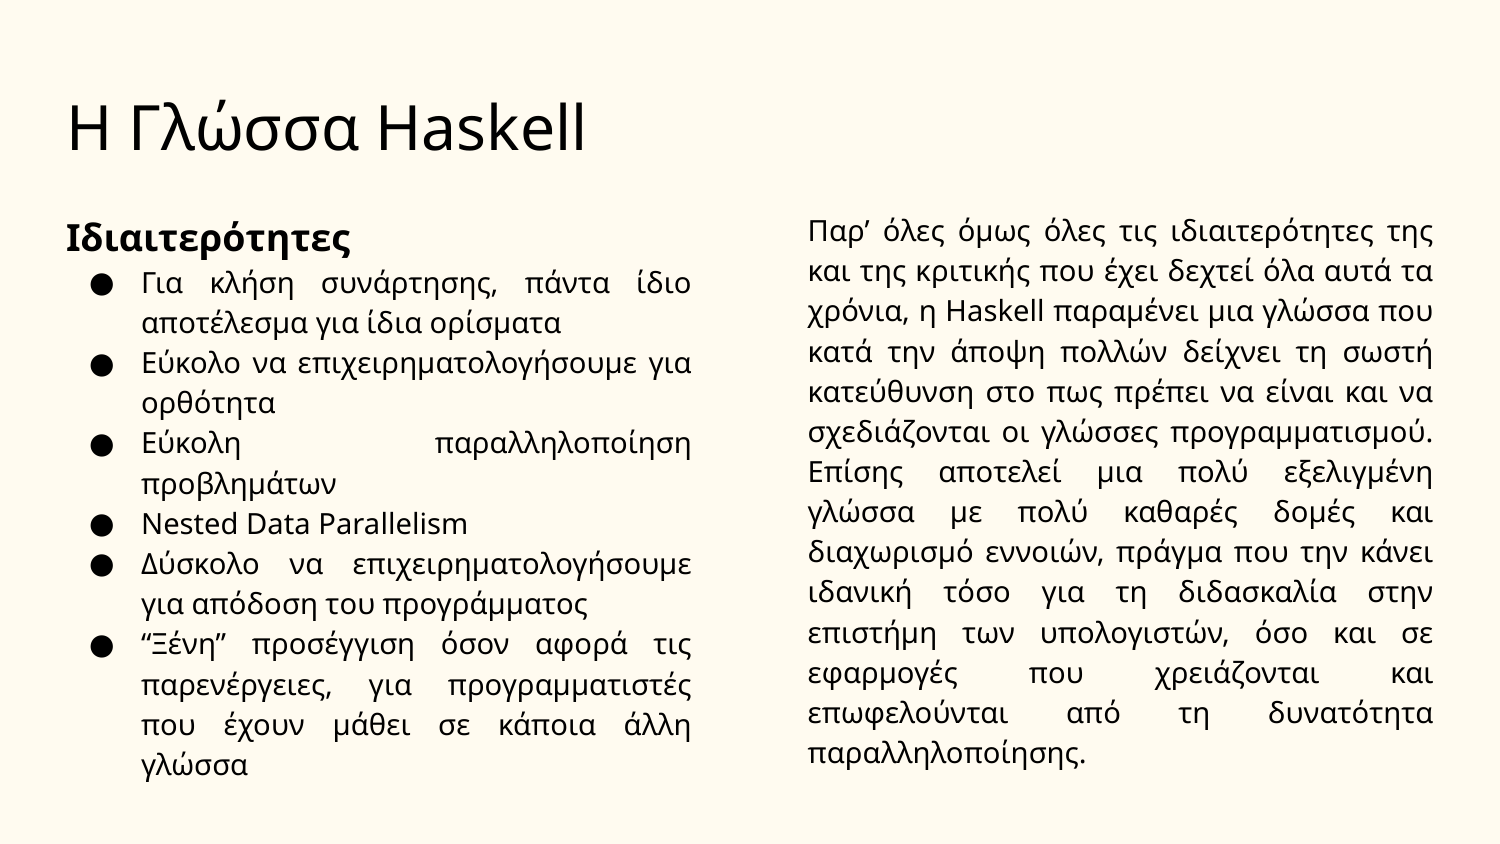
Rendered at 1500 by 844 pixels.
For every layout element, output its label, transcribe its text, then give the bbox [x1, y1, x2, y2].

list Παρ’ όλες όμως όλες τις ιδιαιτερότητες της και της κριτικής που έχει δεχτεί όλα αυτά τα χρόνια, η Haskell παραμένει μια γλώσσα που κατά την άποψη πολλών δείχνει τη σωστή κατεύθυνση στο πως πρέπει να είναι και να σχεδιάζονται οι γλώσσες προγραμματισμού. Επίσης αποτελεί μια πολύ εξελιγμένη γλώσσα με πολύ καθαρές δομές και διαχωρισμό εννοιών, πράγμα που την κάνει ιδανική τόσο για τη διδασκαλία στην επιστήμη των υπολογιστών, όσο και σε εφαρμογές που χρειάζονται και επωφελούνται από τη δυνατότητα παραλληλοποίησης. [792, 192, 1449, 750]
list Ιδιαιτερότητες Για κλήση συνάρτησης, πάντα ίδιο αποτέλεσμα για ίδια ορίσματα Εύκολο να επιχειρηματολογήσουμε για ορθότητα Εύκολη παραλληλοποίηση προβλημάτων Nested Data Parallelism Δύσκολο να επιχειρηματολογήσουμε για απόδοση του προγράμματος “Ξένη” προσέγγιση όσον αφορά τις παρενέργειες, για προγραμματιστές που έχουν μάθει σε κάποια άλλη γλώσσα [51, 192, 708, 750]
title Η Γλώσσα Haskell [51, 72, 1449, 174]
